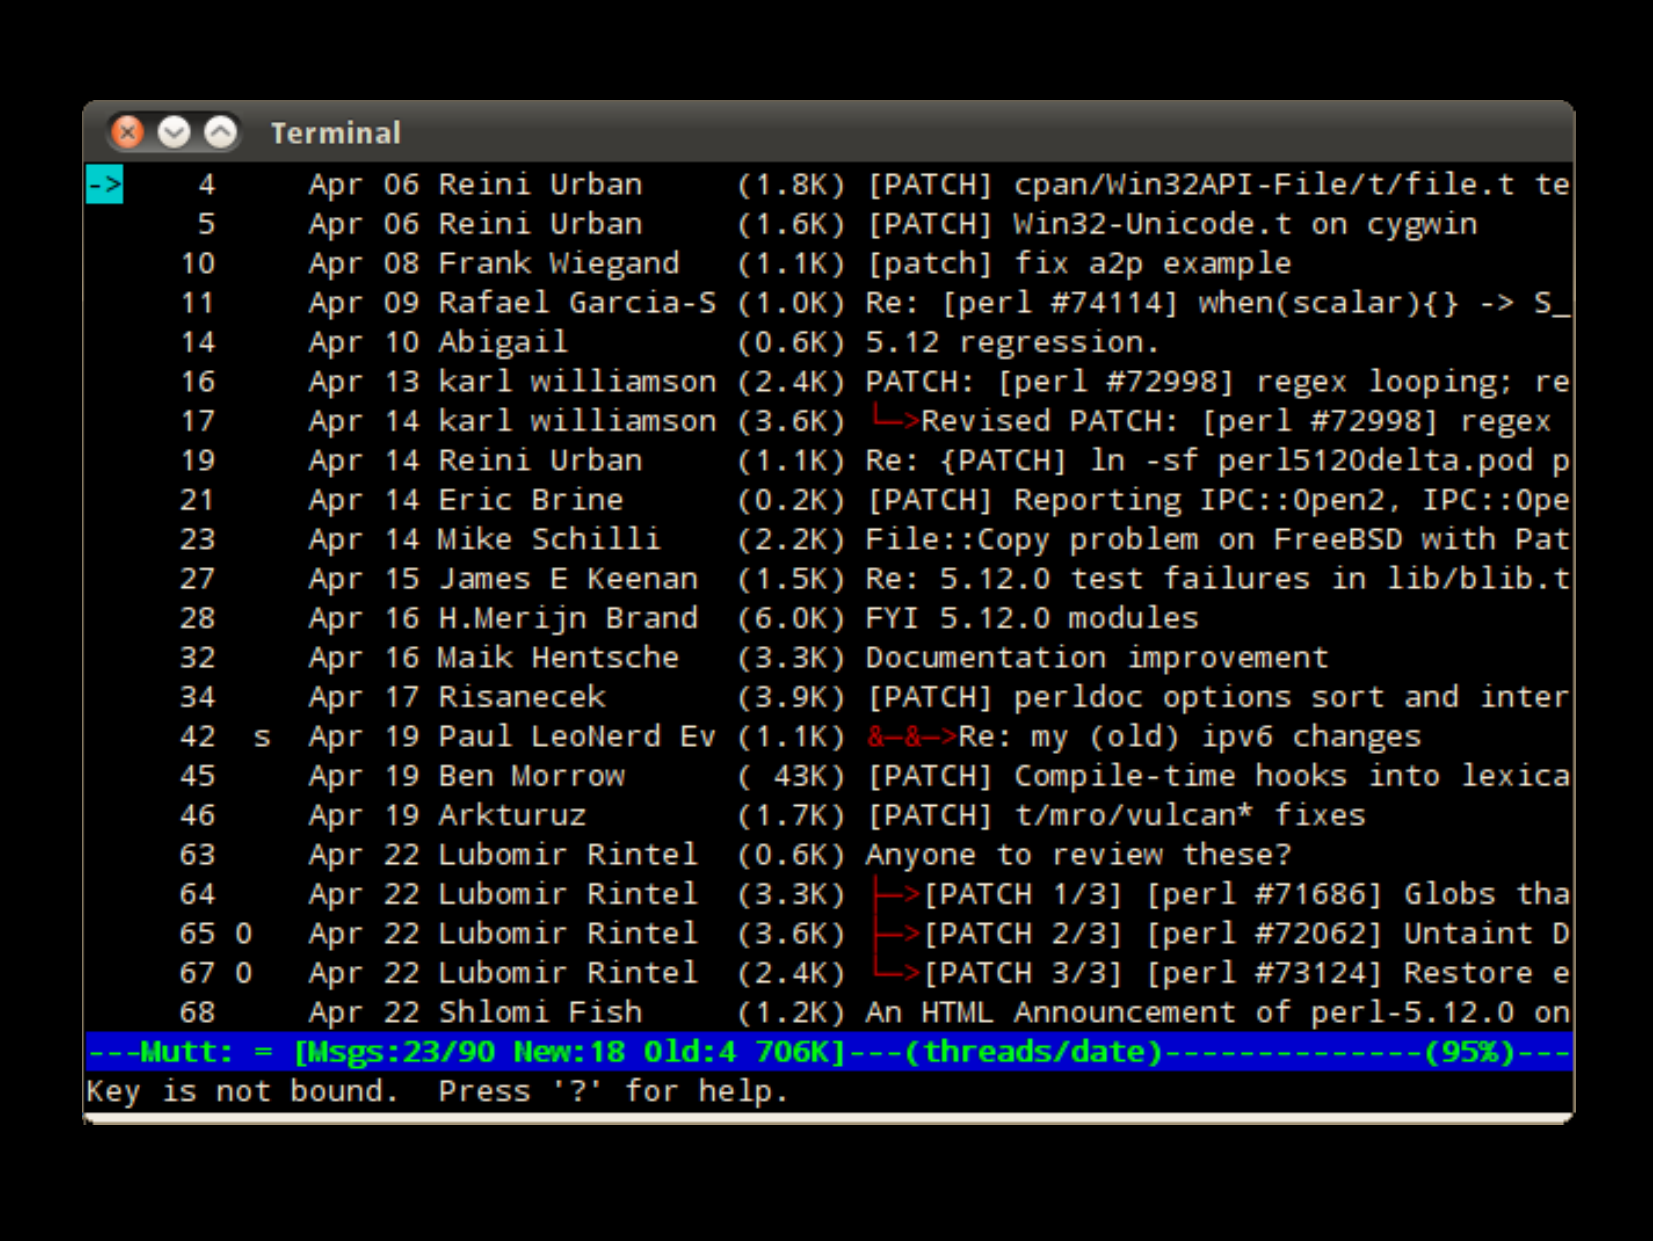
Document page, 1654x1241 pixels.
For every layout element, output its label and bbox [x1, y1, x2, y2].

picture [82, 100, 1576, 1126]
